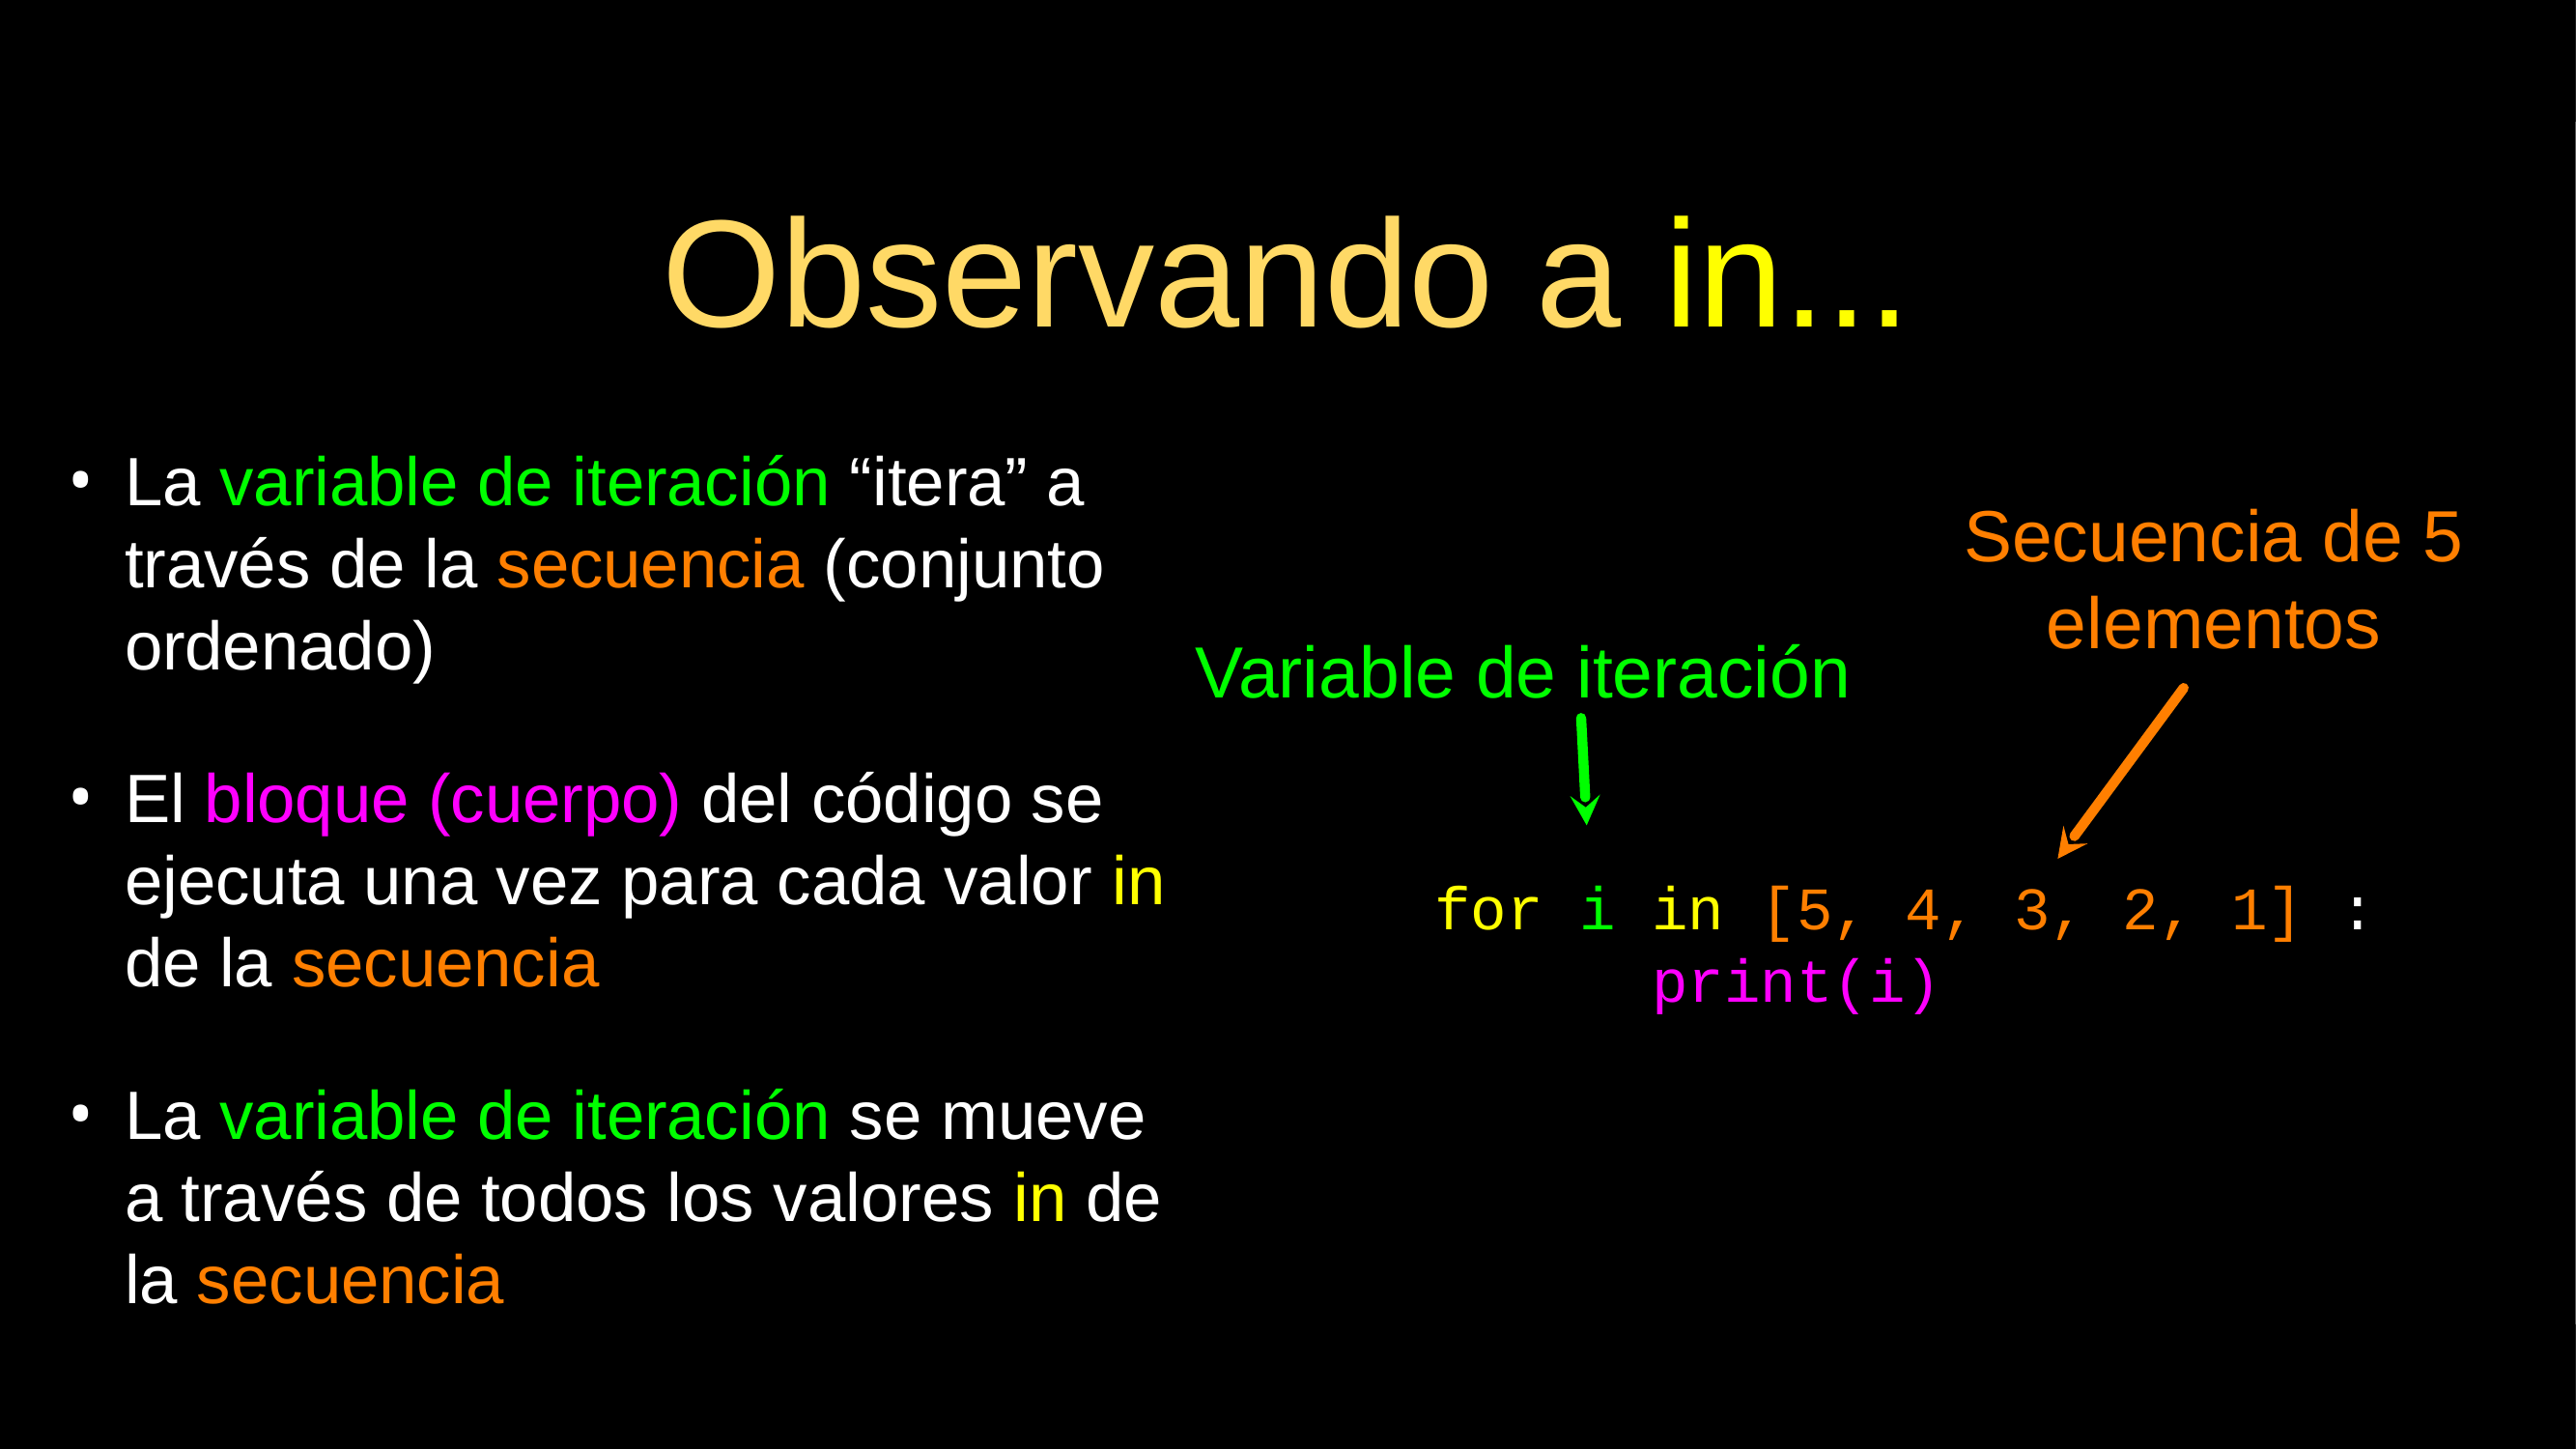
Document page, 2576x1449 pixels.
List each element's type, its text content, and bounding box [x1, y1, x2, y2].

text_box Secuencia de 5 elementos [1899, 493, 2529, 659]
title Observando a in... [183, 129, 2391, 403]
text_box for i in [5, 4, 3, 2, 1] : print(i) [1434, 837, 2444, 1048]
text_box Variable de iteración [1199, 619, 1860, 719]
list La variable de iteración “itera” a través de la secuencia (conjunto ordenado) El bloque (cuerpo) del código se ejecuta una vez para cada valor in de la secuencia La variable de iteración se mueve a través de todos los valores in de la secuencia [0, 425, 1199, 1329]
